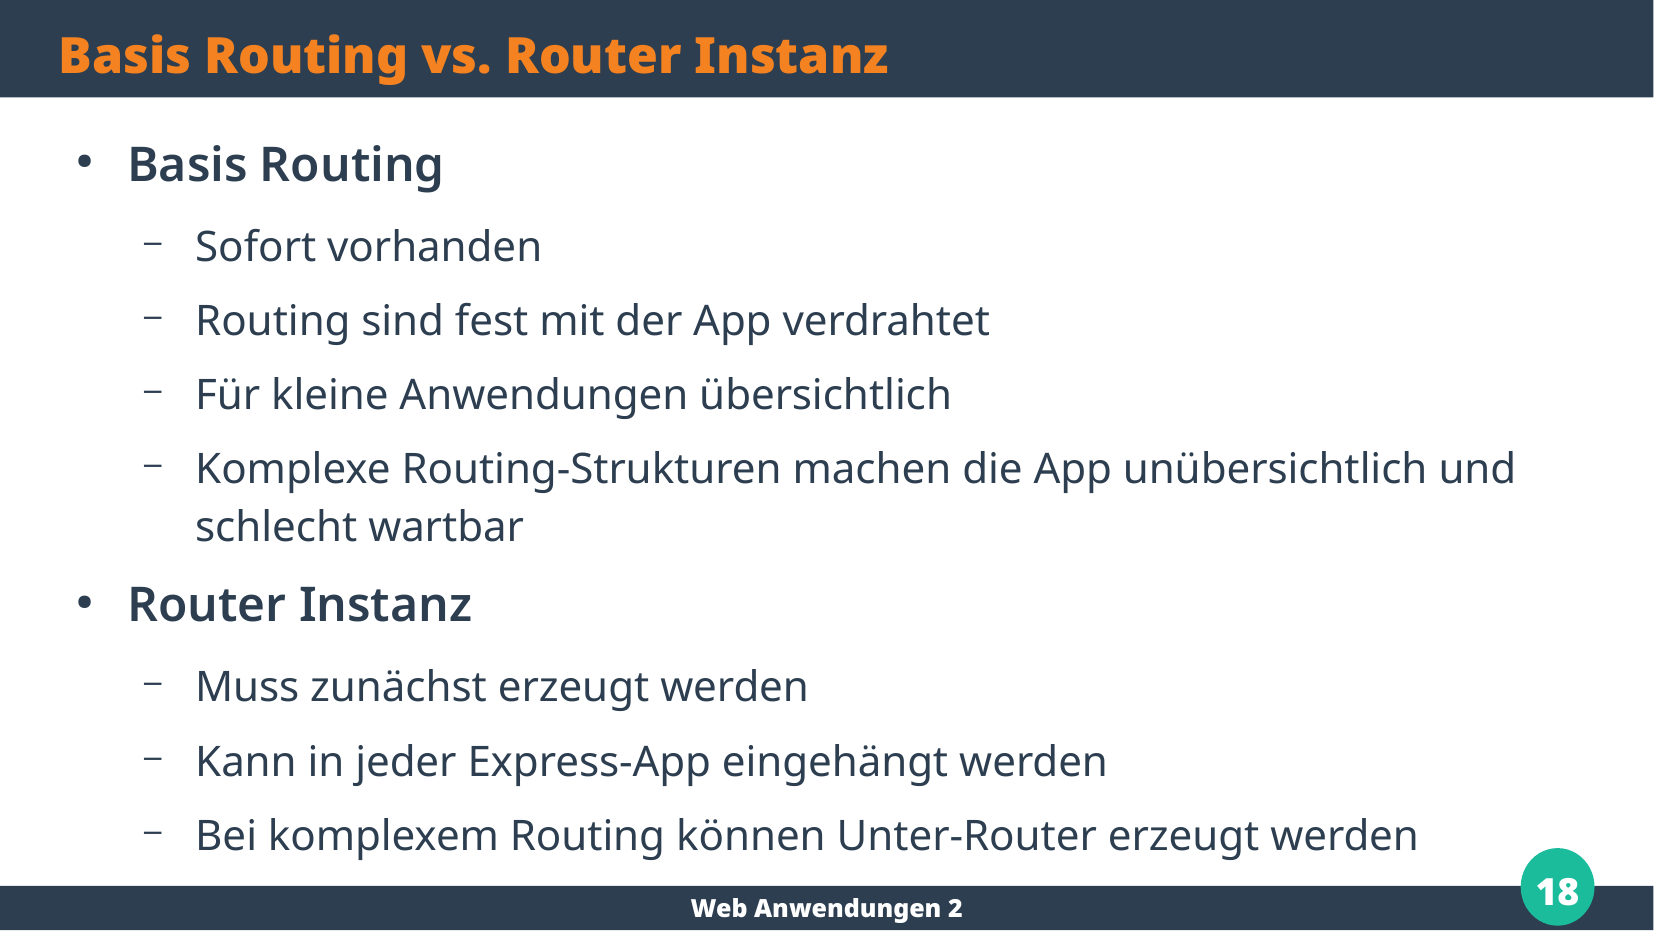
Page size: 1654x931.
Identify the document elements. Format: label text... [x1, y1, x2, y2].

list Basis Routing Sofort vorhanden Routing sind fest mit der App verdrahtet Für kleine Anwendungen übersichtlich Komplexe Routing-Strukturen machen die App unübersichtlich und schlecht wartbar Router Instanz Muss zunächst erzeugt werden Kann in jeder Express-App eingehängt werden Bei komplexem Routing können Unter-Router erzeugt werden [59, 129, 1595, 864]
title Basis Routing vs. Router Instanz [59, 8, 1595, 89]
